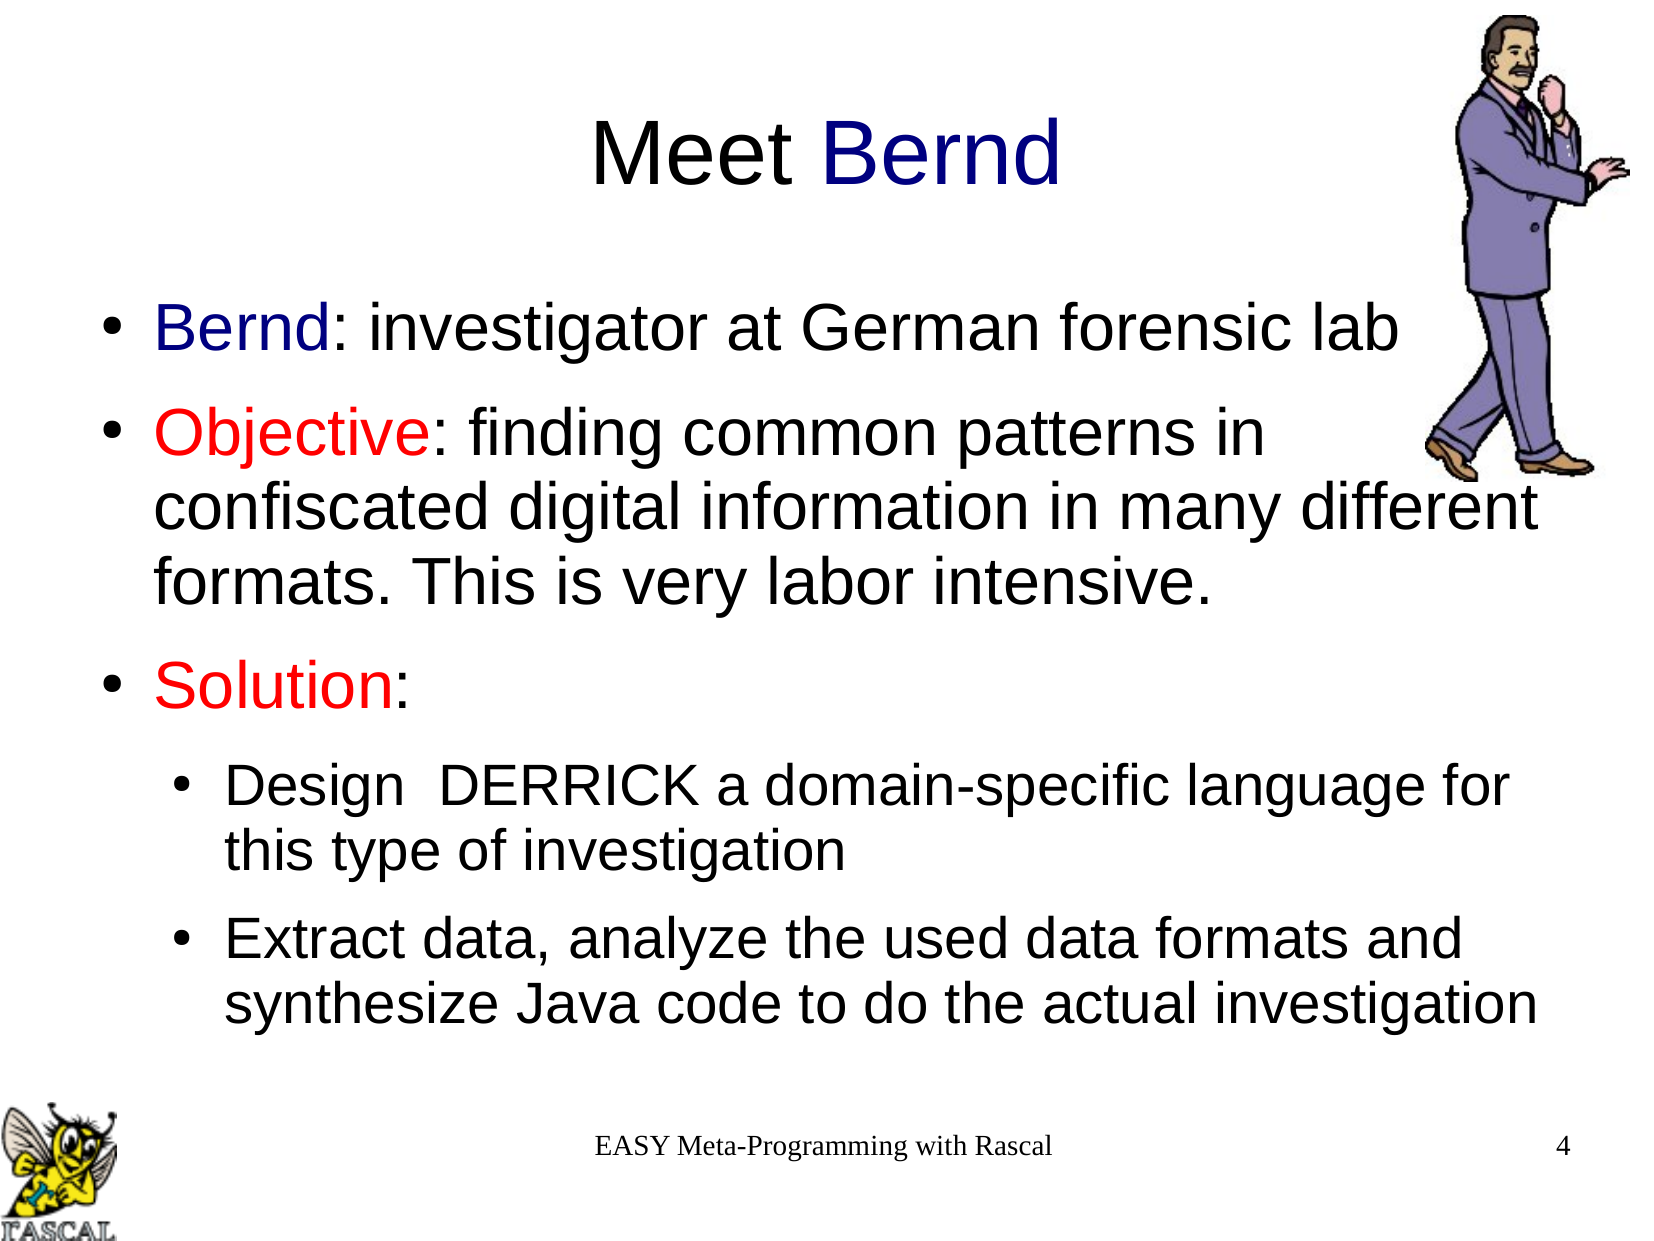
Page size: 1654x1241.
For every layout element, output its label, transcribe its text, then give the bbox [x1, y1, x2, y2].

list Bernd: investigator at German forensic lab Objective: finding common patterns in confiscated digital information in many different formats. This is very labor intensive. Solution: Design DERRICK a domain-specific language for this type of investigation Extract data, analyze the used data formats and synthesize Java code to do the actual investigation [82, 290, 1571, 1109]
picture [0, 1102, 117, 1241]
title Meet Bernd [82, 49, 1425, 257]
picture [1425, 15, 1630, 482]
